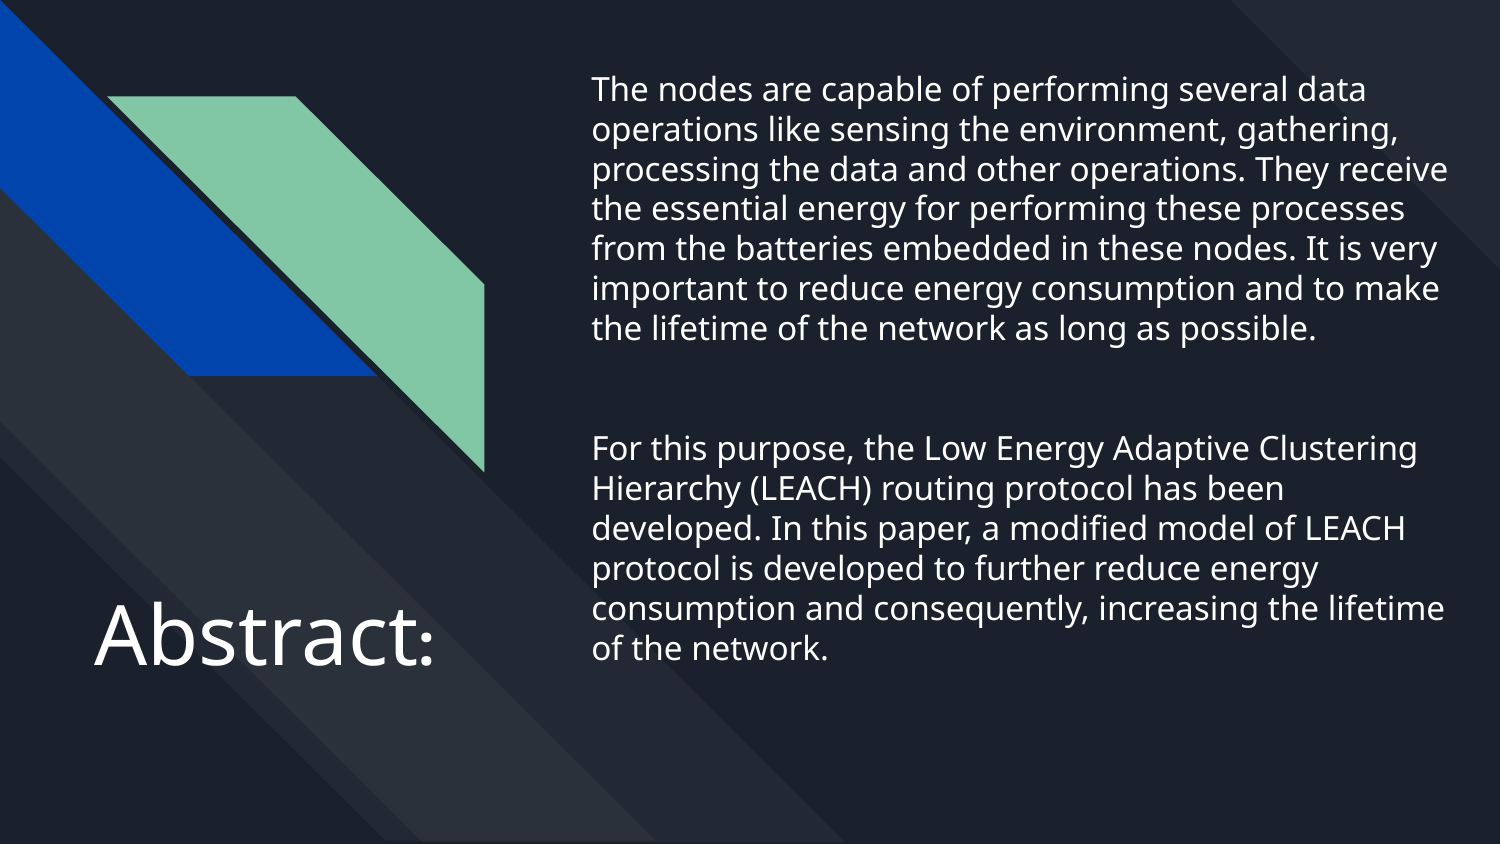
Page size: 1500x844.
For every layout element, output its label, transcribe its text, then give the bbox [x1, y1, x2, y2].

title The nodes are capable of performing several data operations like sensing the environment, gathering, processing the data and other operations. They receive the essential energy for performing these processes from the batteries embedded in these nodes. It is very important to reduce energy consumption and to make the lifetime of the network as long as possible. For this purpose, the Low Energy Adaptive Clustering Hierarchy (LEACH) routing protocol has been developed. In this paper, a modified model of LEACH protocol is developed to further reduce energy consumption and consequently, increasing the lifetime of the network. [576, 12, 1470, 775]
text_box Abstract: [79, 567, 505, 738]
